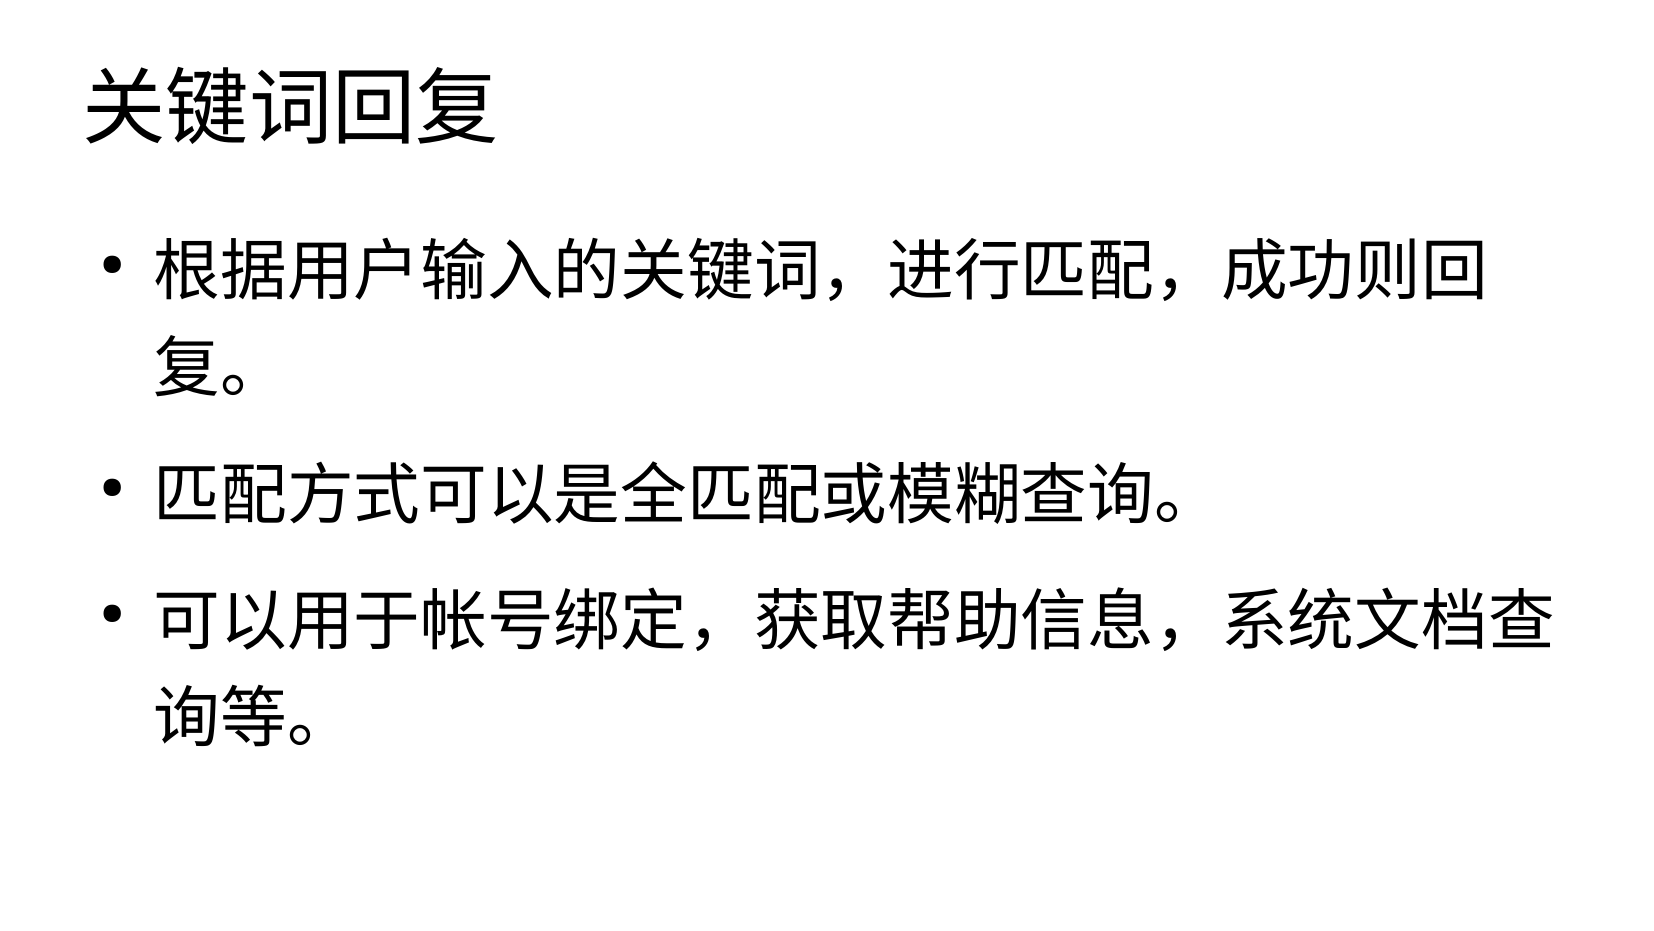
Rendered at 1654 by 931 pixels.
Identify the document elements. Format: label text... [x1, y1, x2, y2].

title 关键词回复 [82, 37, 1571, 166]
list 根据用户输入的关键词，进行匹配，成功则回复。 匹配方式可以是全匹配或模糊查询。 可以用于帐号绑定，获取帮助信息，系统文档查询等。 [82, 217, 1571, 851]
